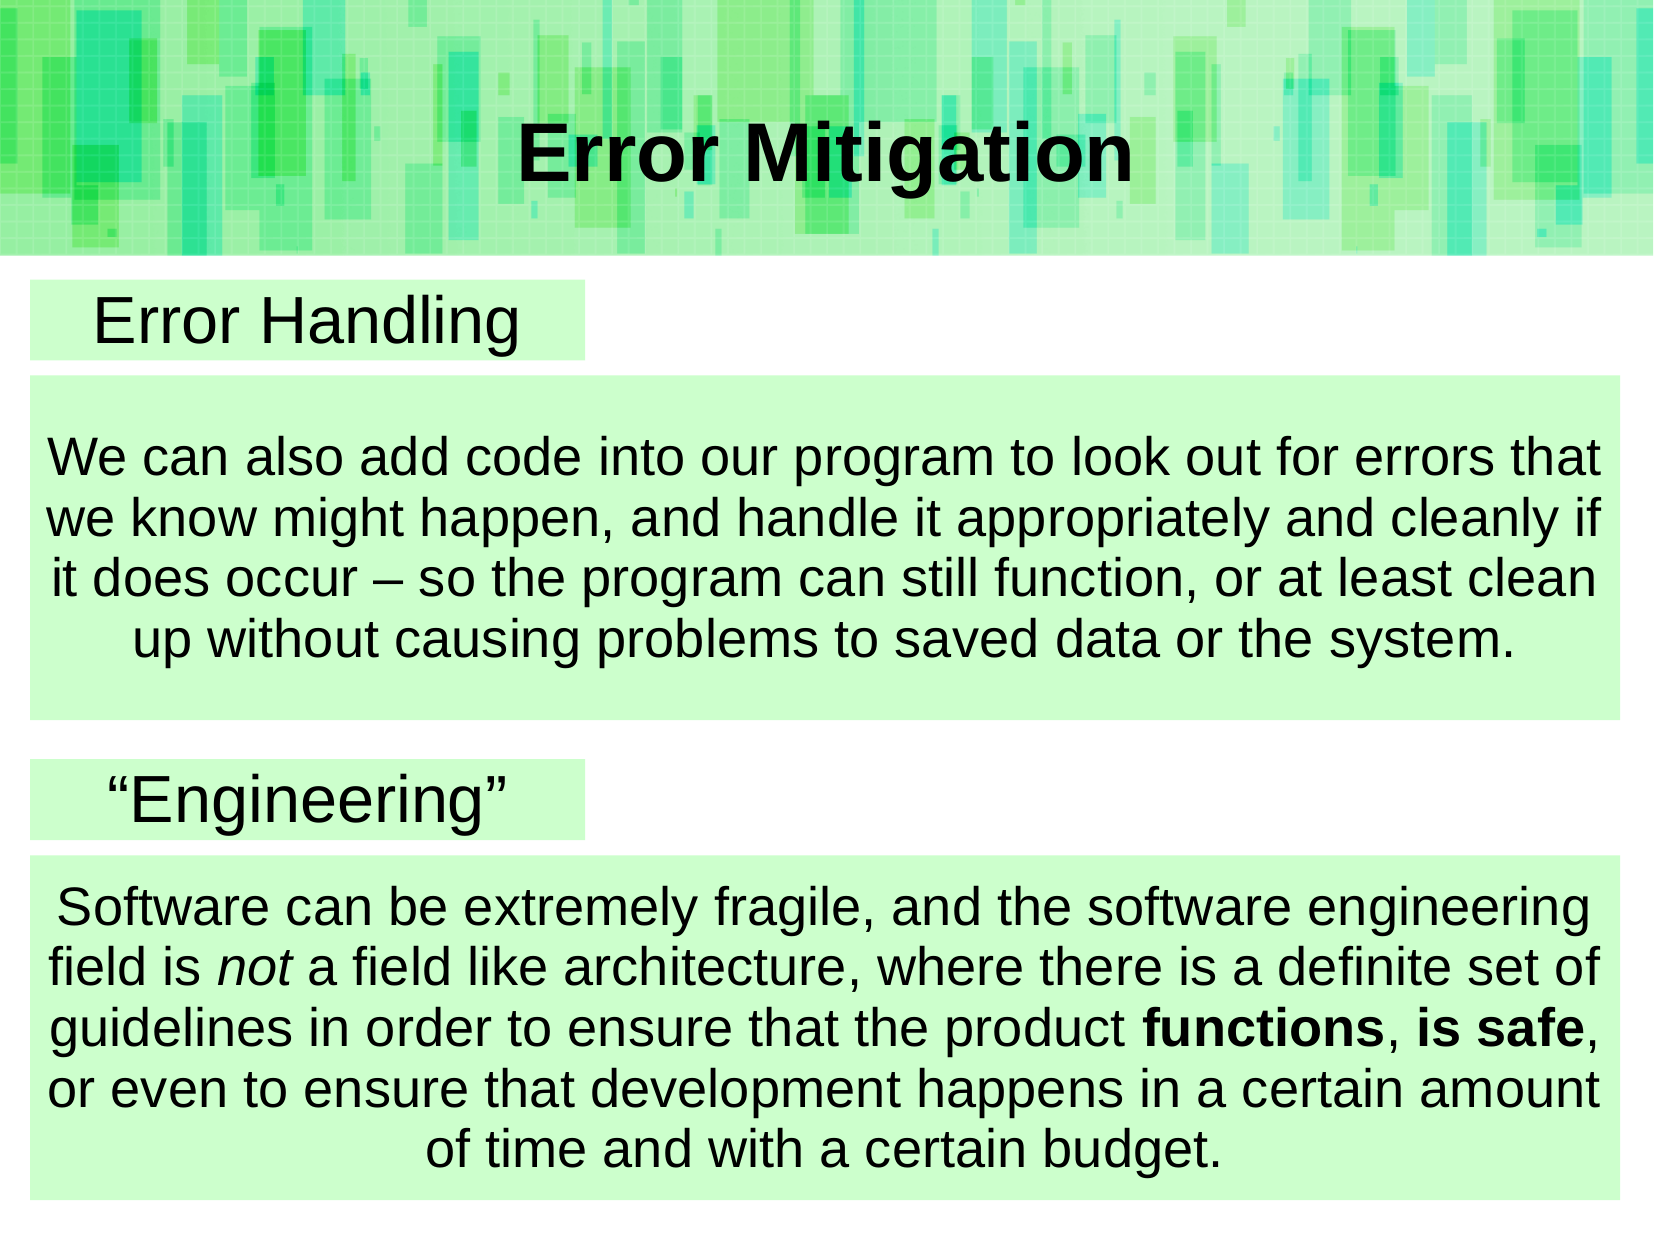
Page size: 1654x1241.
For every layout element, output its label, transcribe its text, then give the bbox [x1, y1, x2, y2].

text_box “Engineering” [30, 759, 586, 841]
title Error Mitigation [82, 49, 1571, 257]
text_box Error Handling [30, 279, 586, 361]
text_box Software can be extremely fragile, and the software engineering field is not a field like architecture, where there is a definite set of guidelines in order to ensure that the product functions, is safe, or even to ensure that development happens in a certain amount of time and with a certain budget. [30, 855, 1621, 1201]
picture [0, 0, 1654, 1241]
text_box We can also add code into our program to look out for errors that we know might happen, and handle it appropriately and cleanly if it does occur – so the program can still function, or at least clean up without causing problems to saved data or the system. [30, 375, 1621, 721]
